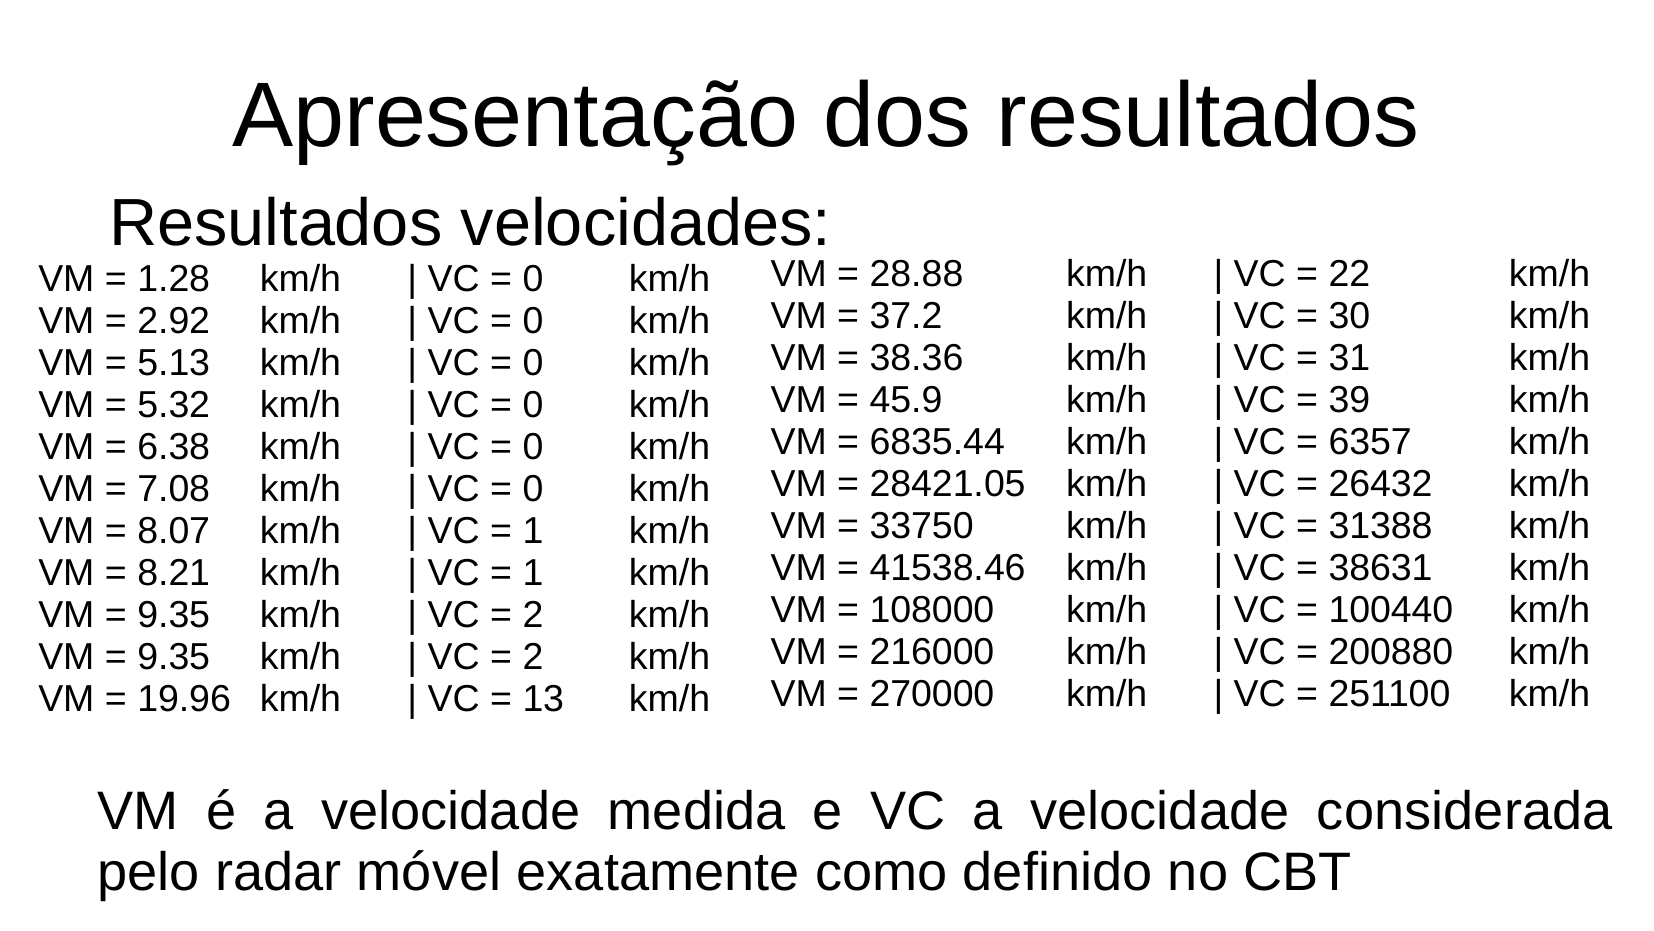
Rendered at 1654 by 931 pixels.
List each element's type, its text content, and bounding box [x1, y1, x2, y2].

text_box VM = 28.88 km/h | VC = 22 km/h VM = 37.2 km/h | VC = 30 km/h VM = 38.36 km/h | VC = 31 km/h VM = 45.9 km/h | VC = 39 km/h VM = 6835.44 km/h | VC = 6357 km/h VM = 28421.05 km/h | VC = 26432 km/h VM = 33750 km/h | VC = 31388 km/h VM = 41538.46 km/h | VC = 38631 km/h VM = 108000 km/h | VC = 100440 km/h VM = 216000 km/h | VC = 200880 km/h VM = 270000 km/h | VC = 251100 km/h [755, 245, 1607, 773]
text_box Resultados velocidades: [94, 177, 1642, 267]
text_box VM é a velocidade medida e VC a velocidade considerada pelo radar móvel exatamente como definido no CBT [82, 773, 1630, 910]
text_box VM = 1.28 km/h | VC = 0 km/h VM = 2.92 km/h | VC = 0 km/h VM = 5.13 km/h | VC = 0 km/h VM = 5.32 km/h | VC = 0 km/h VM = 6.38 km/h | VC = 0 km/h VM = 7.08 km/h | VC = 0 km/h VM = 8.07 km/h | VC = 1 km/h VM = 8.21 km/h | VC = 1 km/h VM = 9.35 km/h | VC = 2 km/h VM = 9.35 km/h | VC = 2 km/h VM = 19.96 km/h | VC = 13 km/h [23, 250, 755, 779]
title Apresentação dos resultados [82, 12, 1571, 218]
